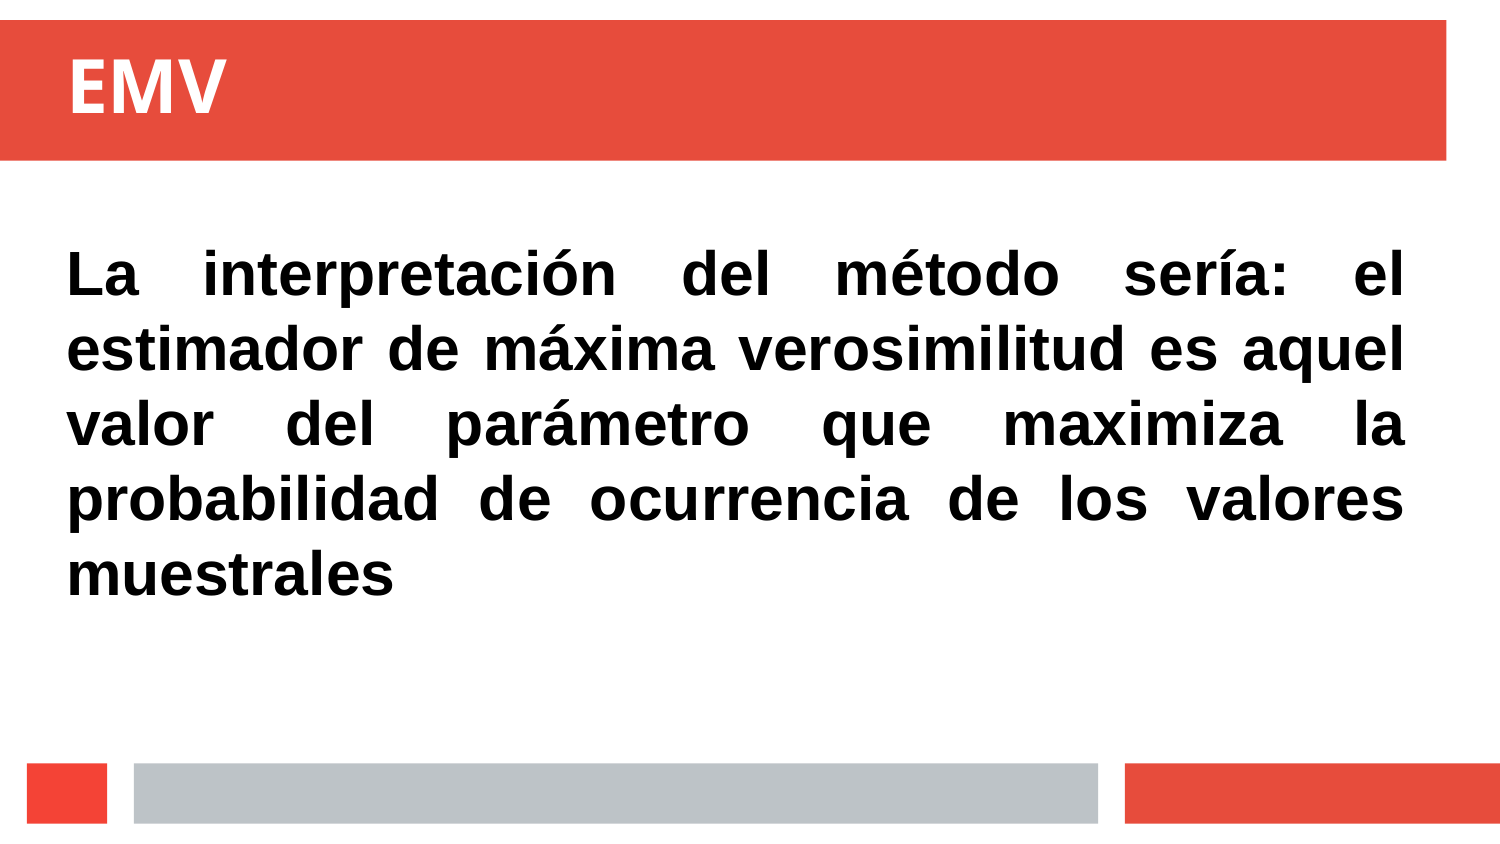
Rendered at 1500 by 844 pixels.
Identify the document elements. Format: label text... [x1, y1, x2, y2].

list La interpretación del método sería: el estimador de máxima verosimilitud es aquel valor del parámetro que maximiza la probabilidad de ocurrencia de los valores muestrales [53, 220, 1420, 744]
title EMV [53, 40, 1447, 141]
